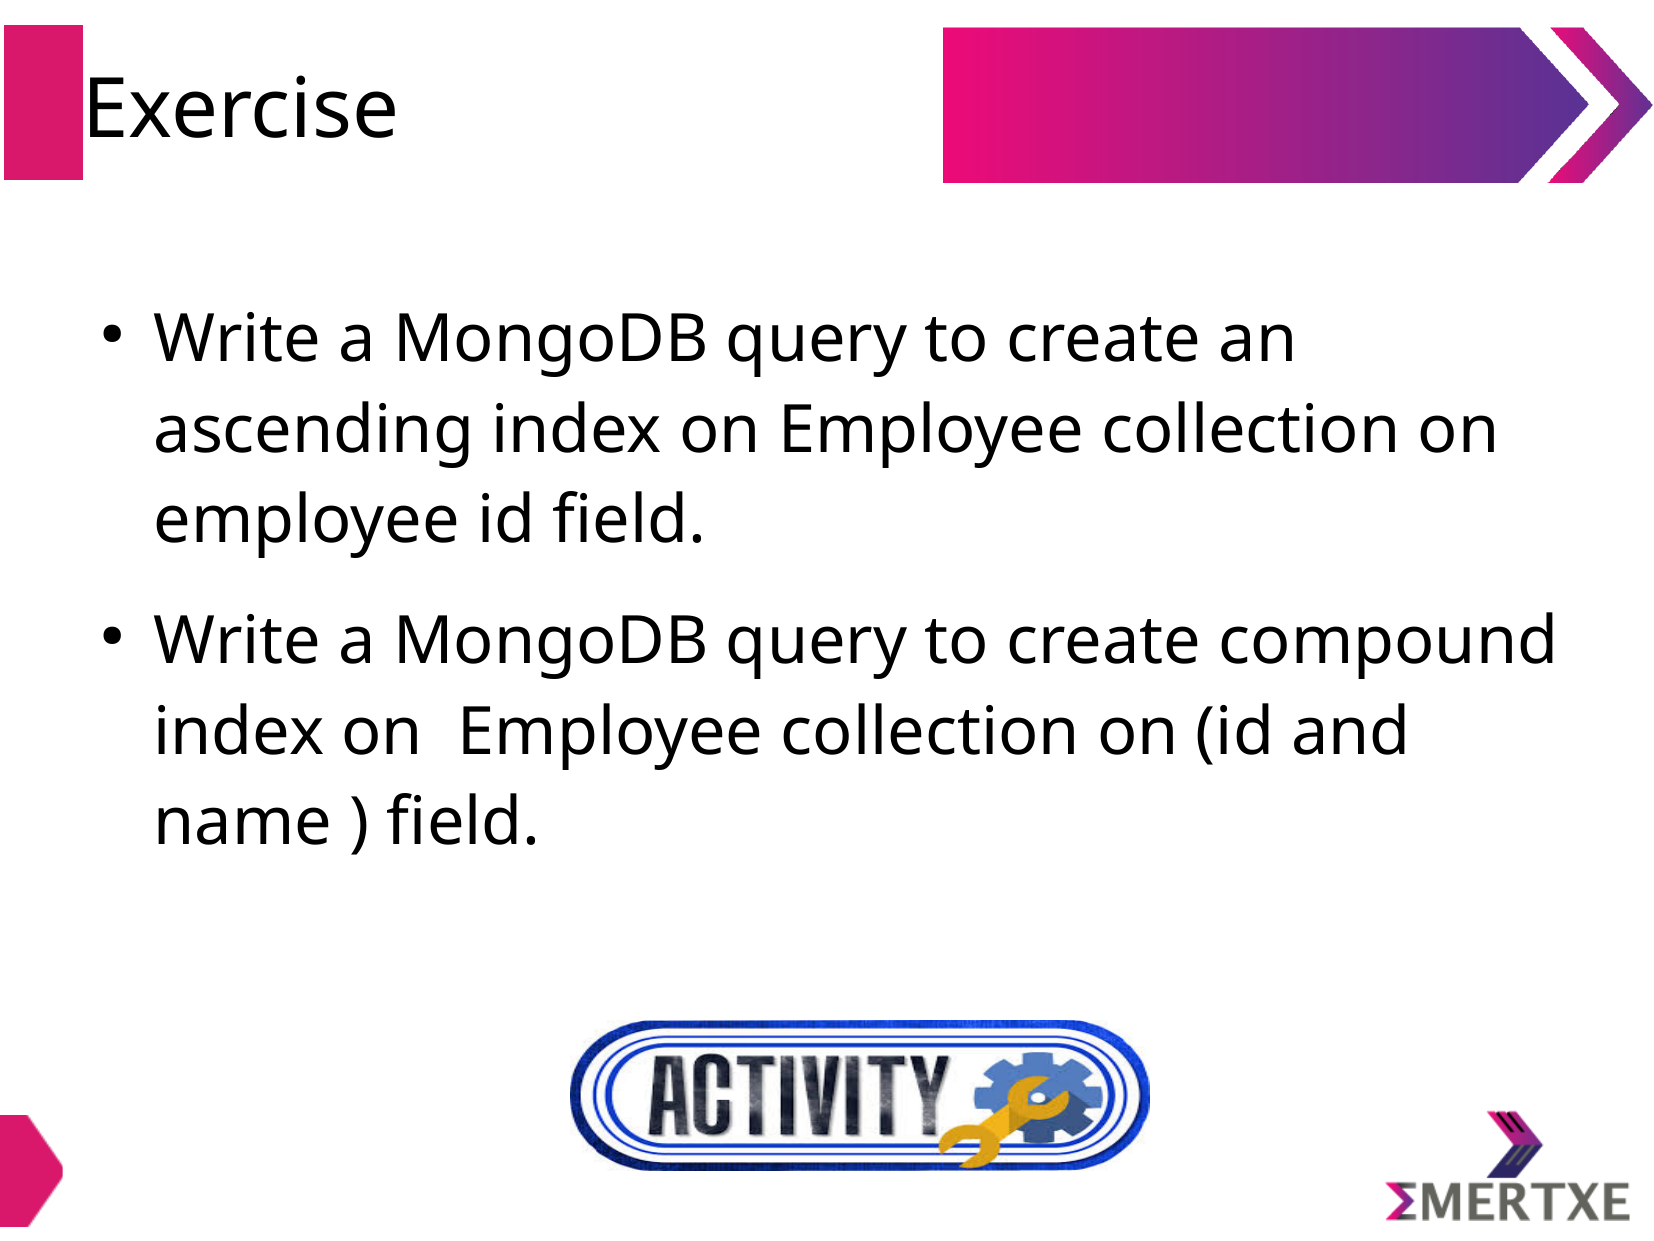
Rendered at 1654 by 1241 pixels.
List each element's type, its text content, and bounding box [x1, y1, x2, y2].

title Exercise [82, 2, 1571, 210]
list Write a MongoDB query to create an ascending index on Employee collection on employee id field. Write a MongoDB query to create compound index on Employee collection on (id and name ) field. [82, 290, 1571, 1010]
picture [1385, 1107, 1631, 1221]
picture [570, 1020, 1150, 1171]
picture [1571, 27, 1653, 183]
